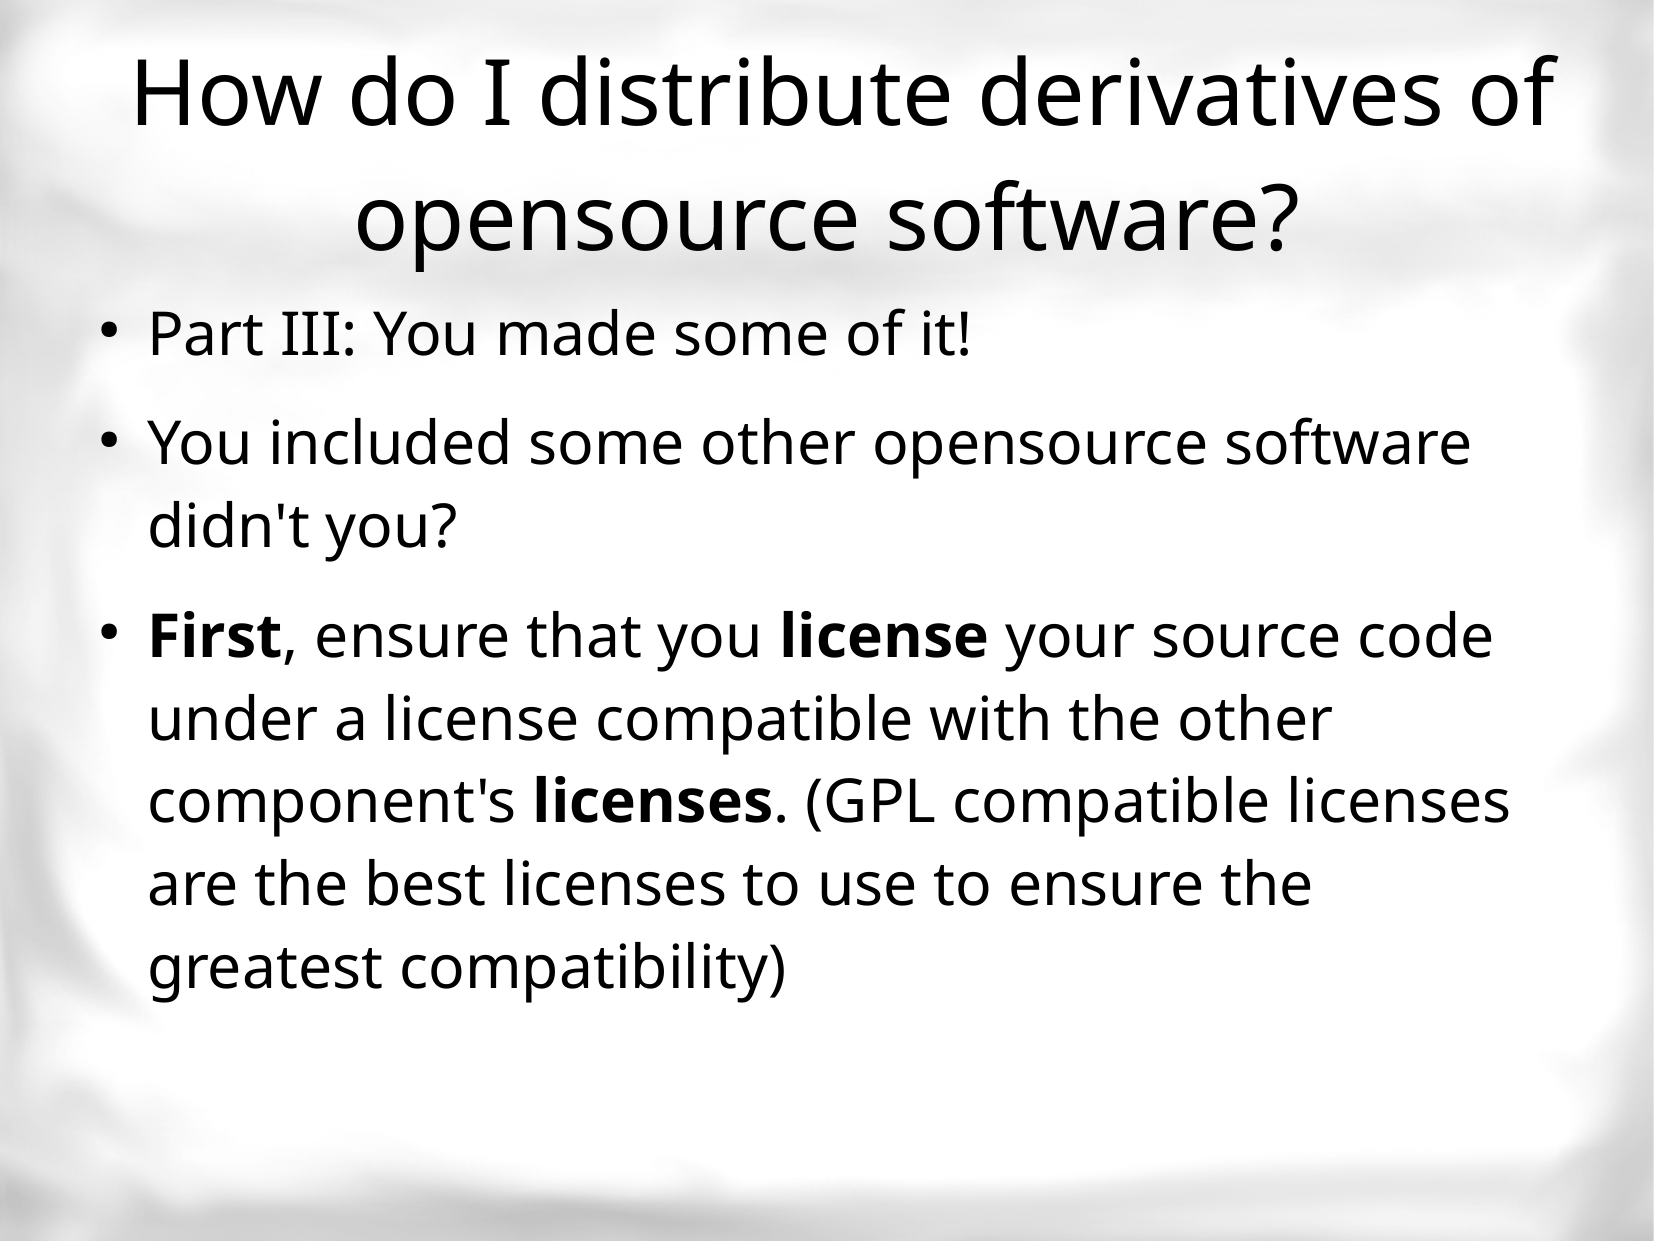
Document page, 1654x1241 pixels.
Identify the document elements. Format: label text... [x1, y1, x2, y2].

title How do I distribute derivatives of opensource software? [82, 49, 1571, 257]
picture [0, 0, 1654, 1241]
list Part III: You made some of it! You included some other opensource software didn't you? First, ensure that you license your source code under a license compatible with the other component's licenses. (GPL compatible licenses are the best licenses to use to ensure the greatest compatibility) [82, 290, 1538, 1010]
